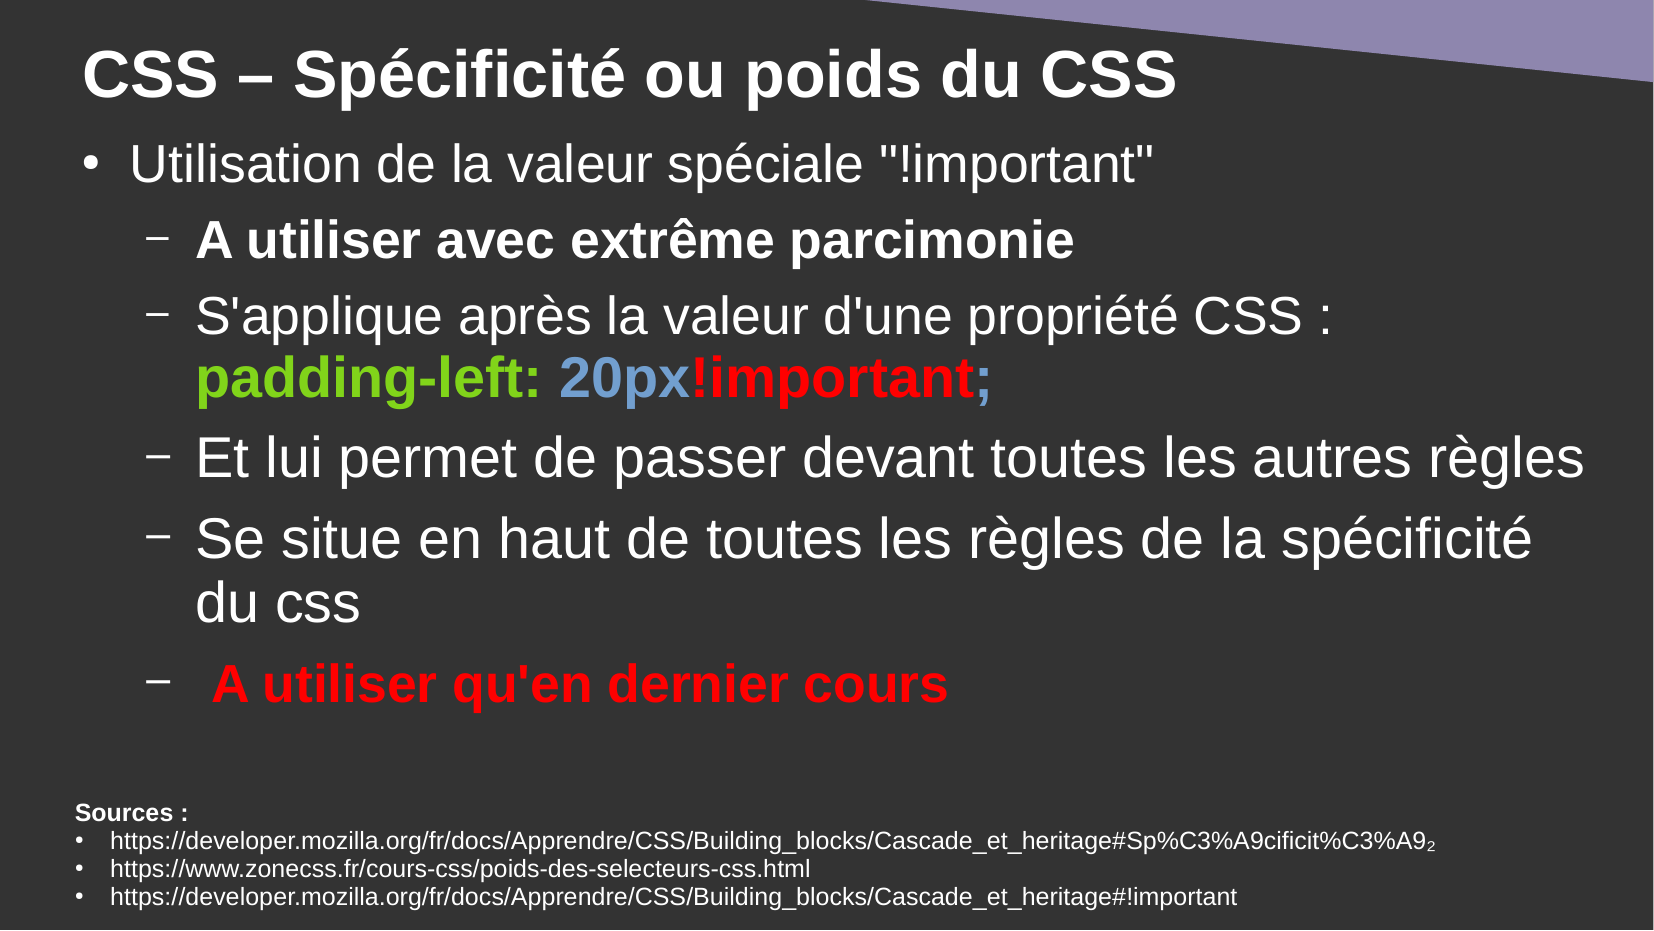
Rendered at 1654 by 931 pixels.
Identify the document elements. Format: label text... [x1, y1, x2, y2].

text_box Sources : https://developer.mozilla.org/fr/docs/Apprendre/CSS/Building_blocks/Cascade_et_heritage#Sp%C3%A9cificit%C3%A9₂ https://www.zonecss.fr/cours-css/poids-des-selecteurs-css.html https://developer.mozilla.org/fr/docs/Apprendre/CSS/Building_blocks/Cascade_et_heritage#!important [60, 791, 1546, 931]
title CSS – Spécificité ou poids du CSS [82, 37, 1205, 122]
list Utilisation de la valeur spéciale "!important" A utiliser avec extrême parcimonie S'applique après la valeur d'une propriété CSS : padding-left: 20px!important; Et lui permet de passer devant toutes les autres règles Se situe en haut de toutes les règles de la spécificité du css A utiliser qu'en dernier cours [64, 133, 1595, 725]
text_box [865, 0, 1654, 83]
